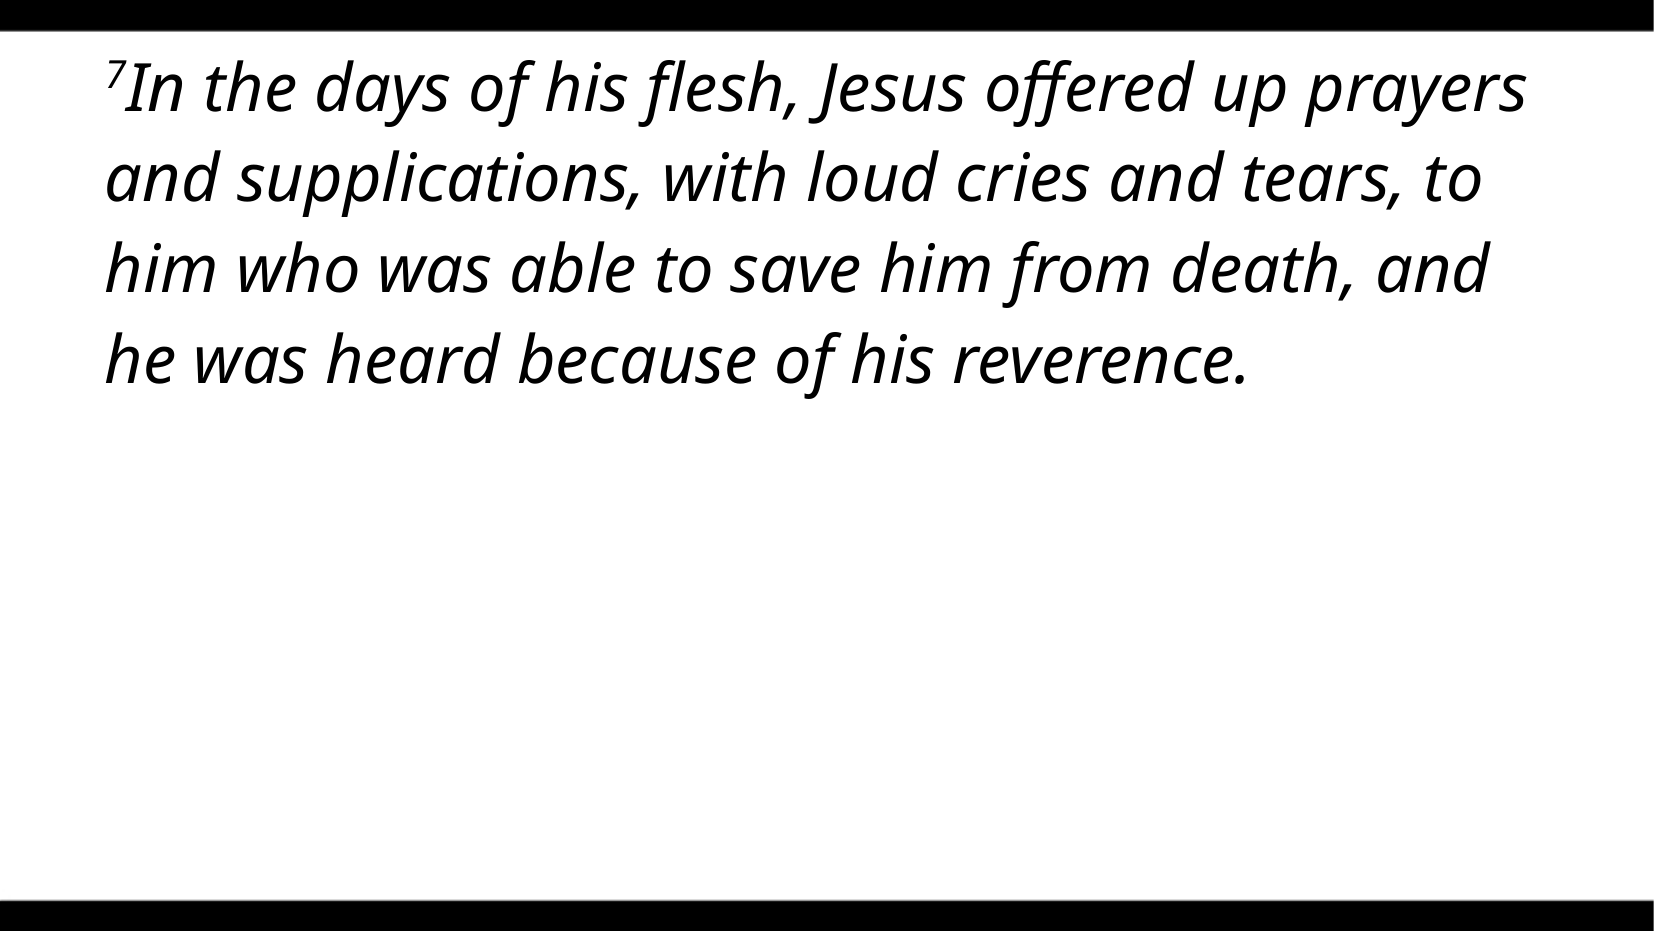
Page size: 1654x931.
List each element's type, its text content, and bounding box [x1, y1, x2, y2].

picture [0, 0, 1654, 931]
text_box 7In the days of his flesh, Jesus offered up prayers and supplications, with loud cries and tears, to him who was able to save him from death, and he was heard because of his reverence. [90, 32, 1566, 421]
